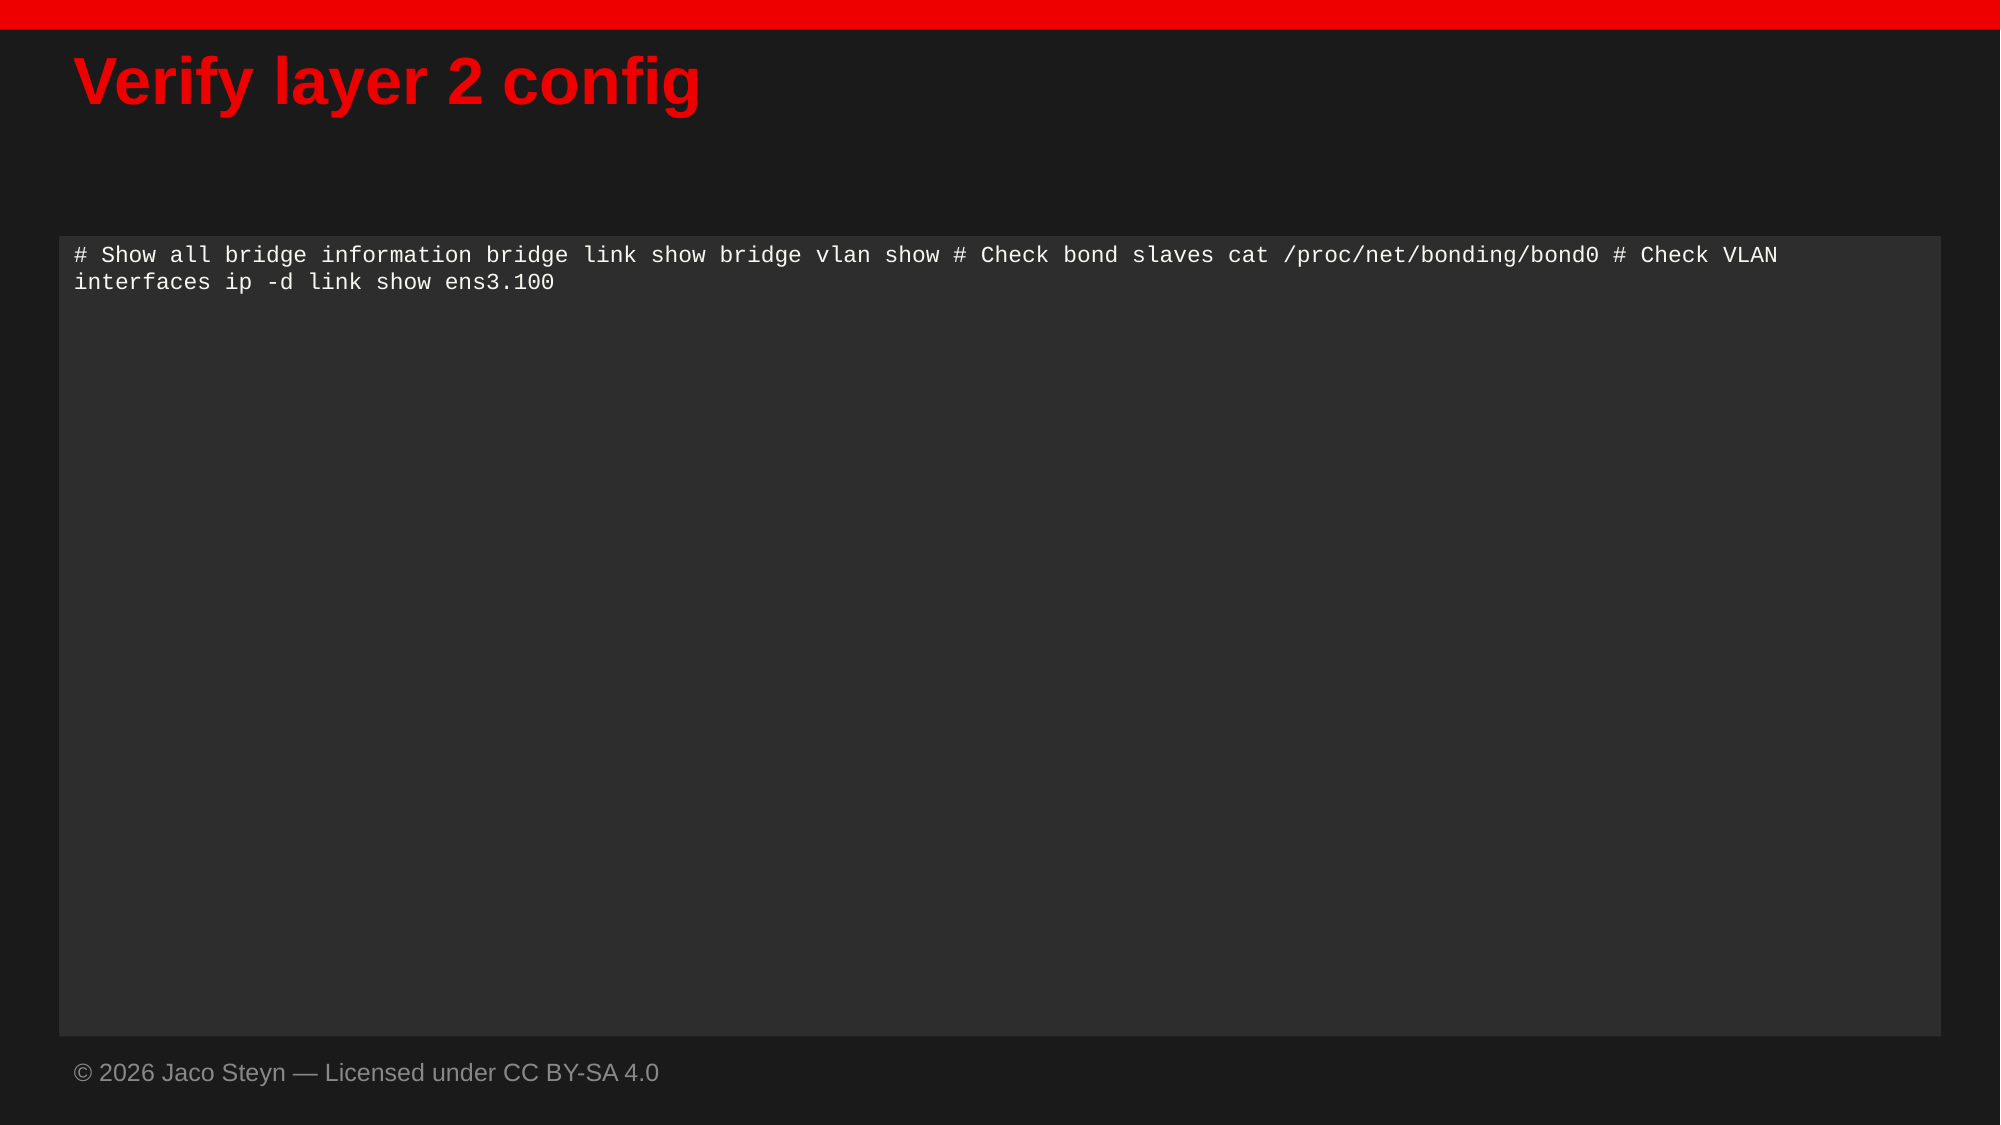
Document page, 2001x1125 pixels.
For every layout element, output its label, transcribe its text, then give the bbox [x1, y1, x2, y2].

text_box [0, 0, 2001, 30]
text_box # Show all bridge information bridge link show bridge vlan show # Check bond slaves cat /proc/net/bonding/bond0 # Check VLAN interfaces ip -d link show ens3.100 [59, 236, 1942, 1037]
text_box Verify layer 2 config [59, 36, 1942, 208]
text_box © 2026 Jaco Steyn — Licensed under CC BY-SA 4.0 [59, 1051, 1942, 1093]
